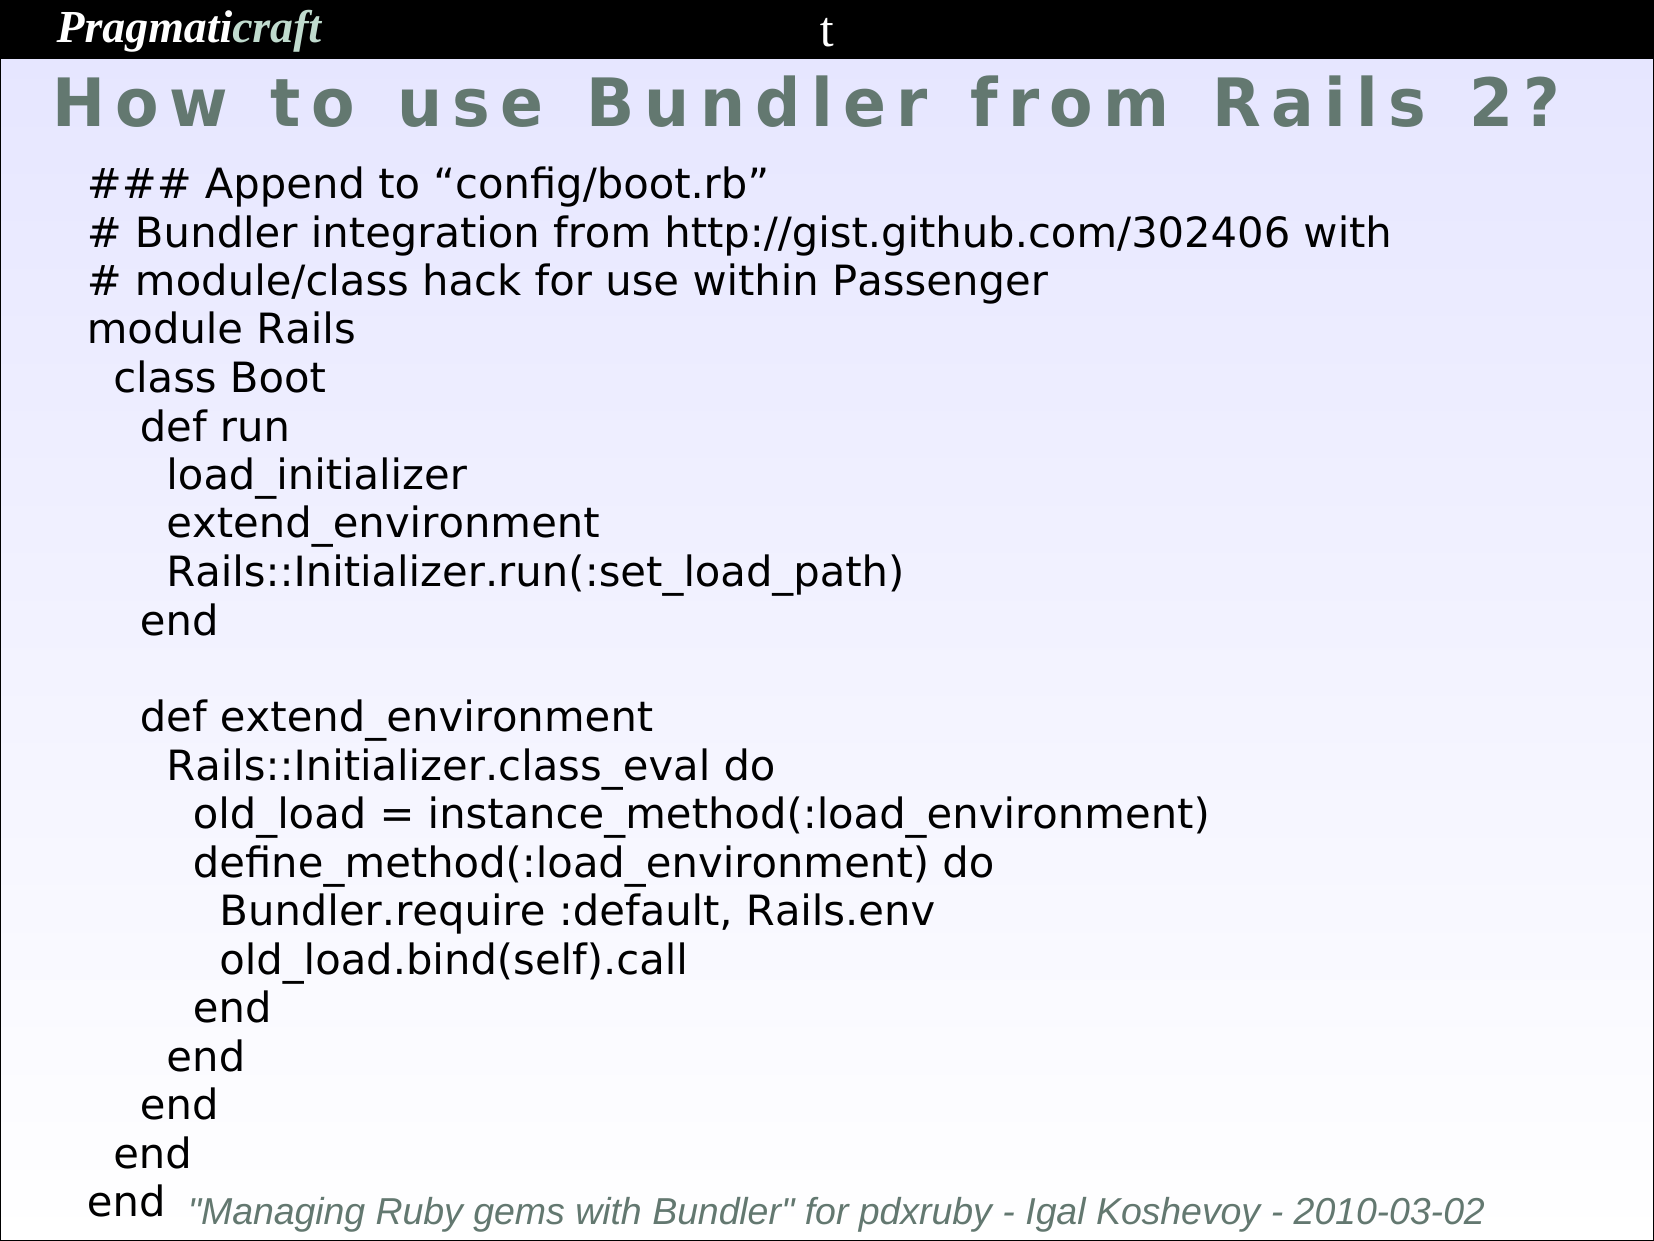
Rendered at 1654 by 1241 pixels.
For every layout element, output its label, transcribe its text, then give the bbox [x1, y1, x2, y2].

title How to use Bundler from Rails 2? [52, 36, 1576, 170]
list ### Append to “config/boot.rb” # Bundler integration from http://gist.github.com/302406 with # module/class hack for use within Passenger module Rails class Boot def run load_initializer extend_environment Rails::Initializer.run(:set_load_path) end def extend_environment Rails::Initializer.class_eval do old_load = instance_method(:load_environment) define_method(:load_environment) do Bundler.require :default, Rails.env old_load.bind(self).call end end end end end [86, 159, 1576, 1241]
